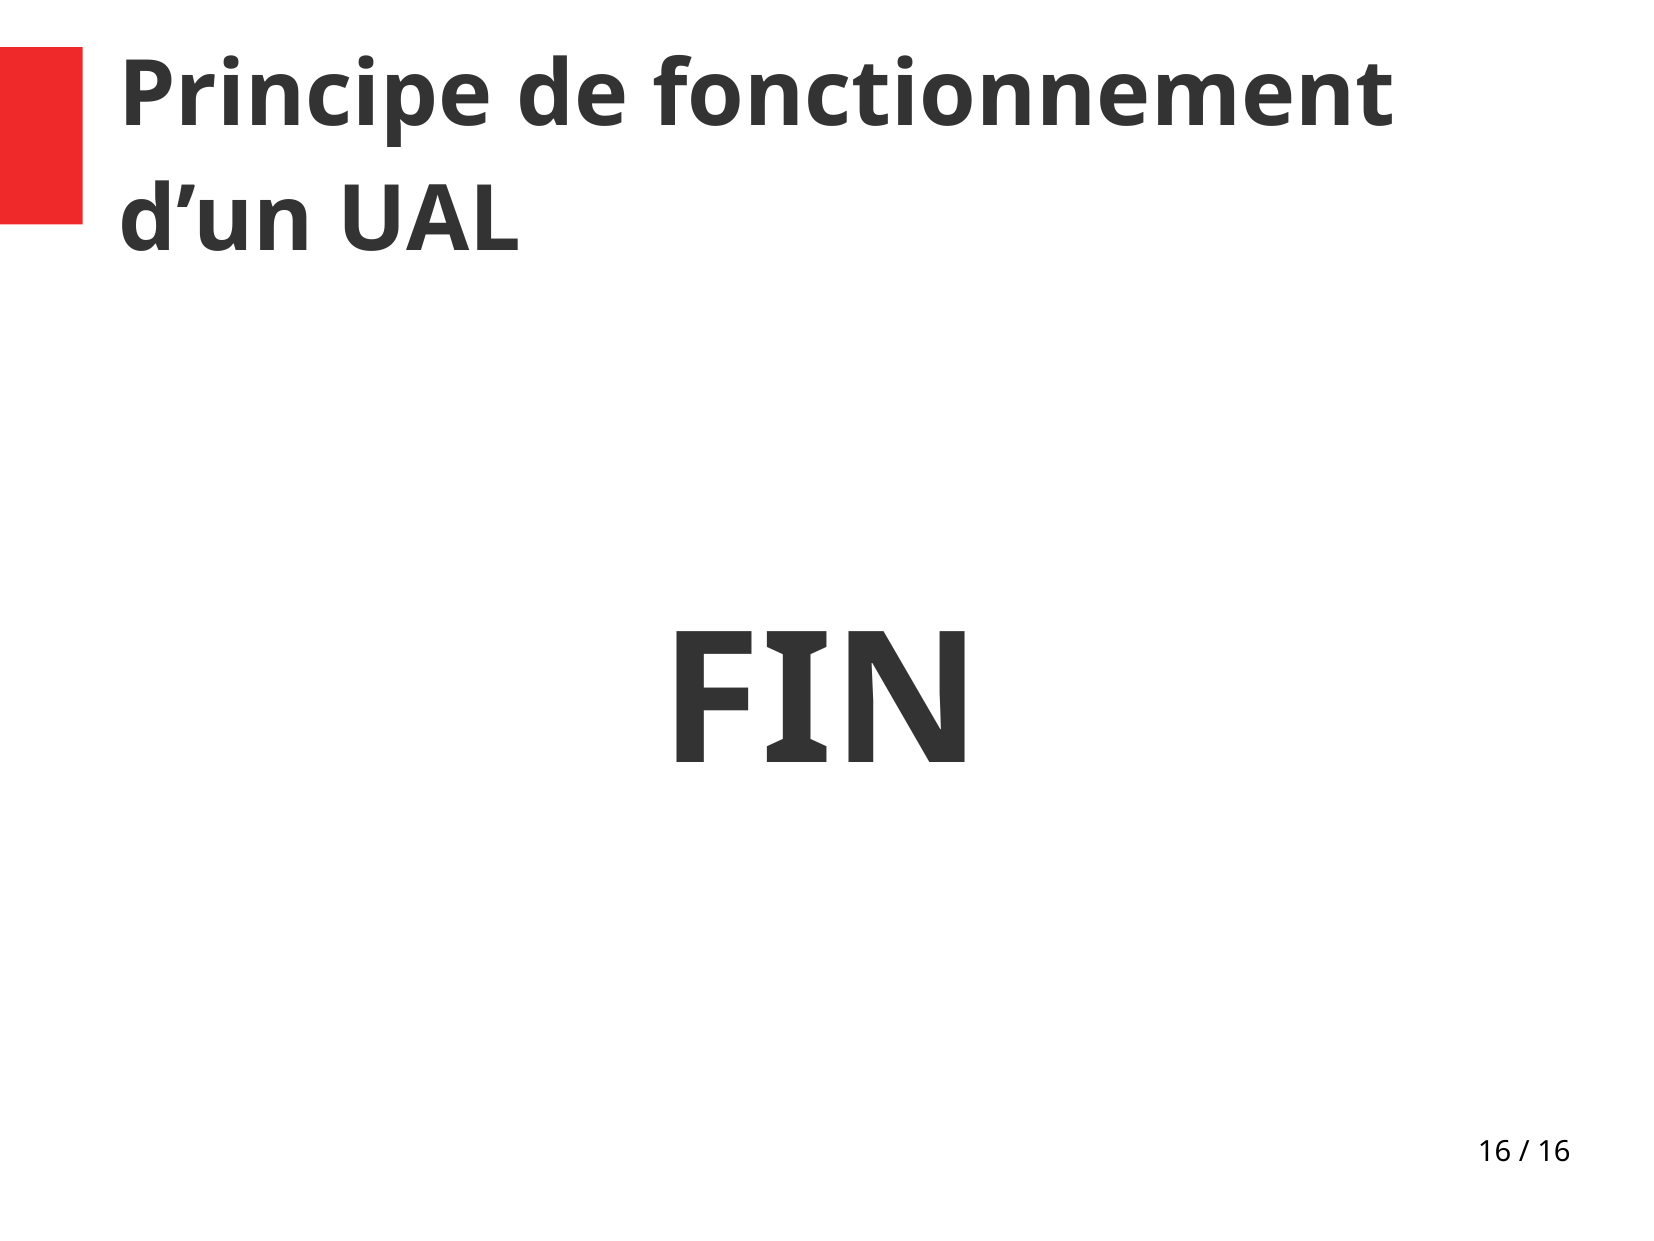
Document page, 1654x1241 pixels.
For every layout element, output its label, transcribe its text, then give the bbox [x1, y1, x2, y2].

title Principe de fonctionnement d’un UAL [118, 45, 1571, 260]
list FIN [35, 566, 1524, 1074]
